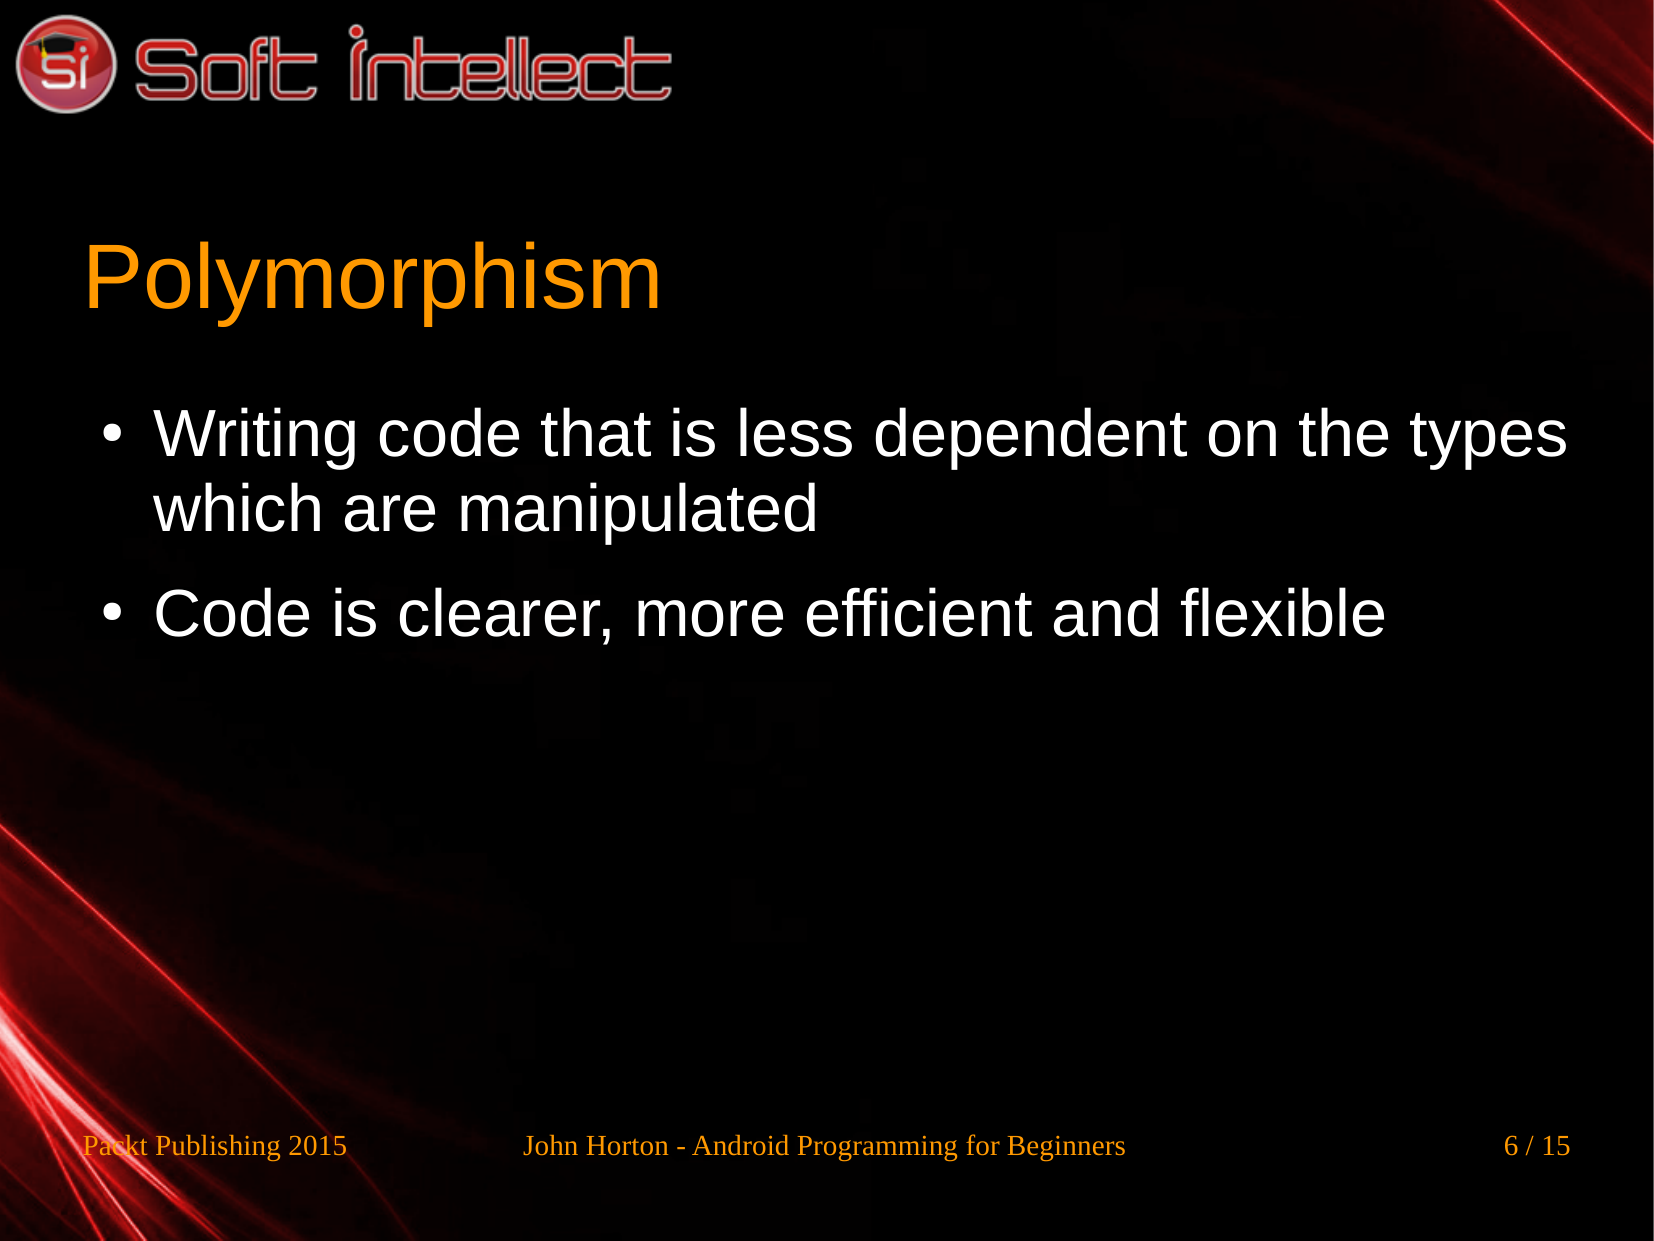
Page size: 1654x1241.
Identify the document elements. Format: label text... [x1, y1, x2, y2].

title Polymorphism [82, 173, 1571, 381]
list Writing code that is less dependent on the types which are manipulated Code is clearer, more efficient and flexible [82, 396, 1571, 1116]
picture [0, 0, 1654, 1241]
